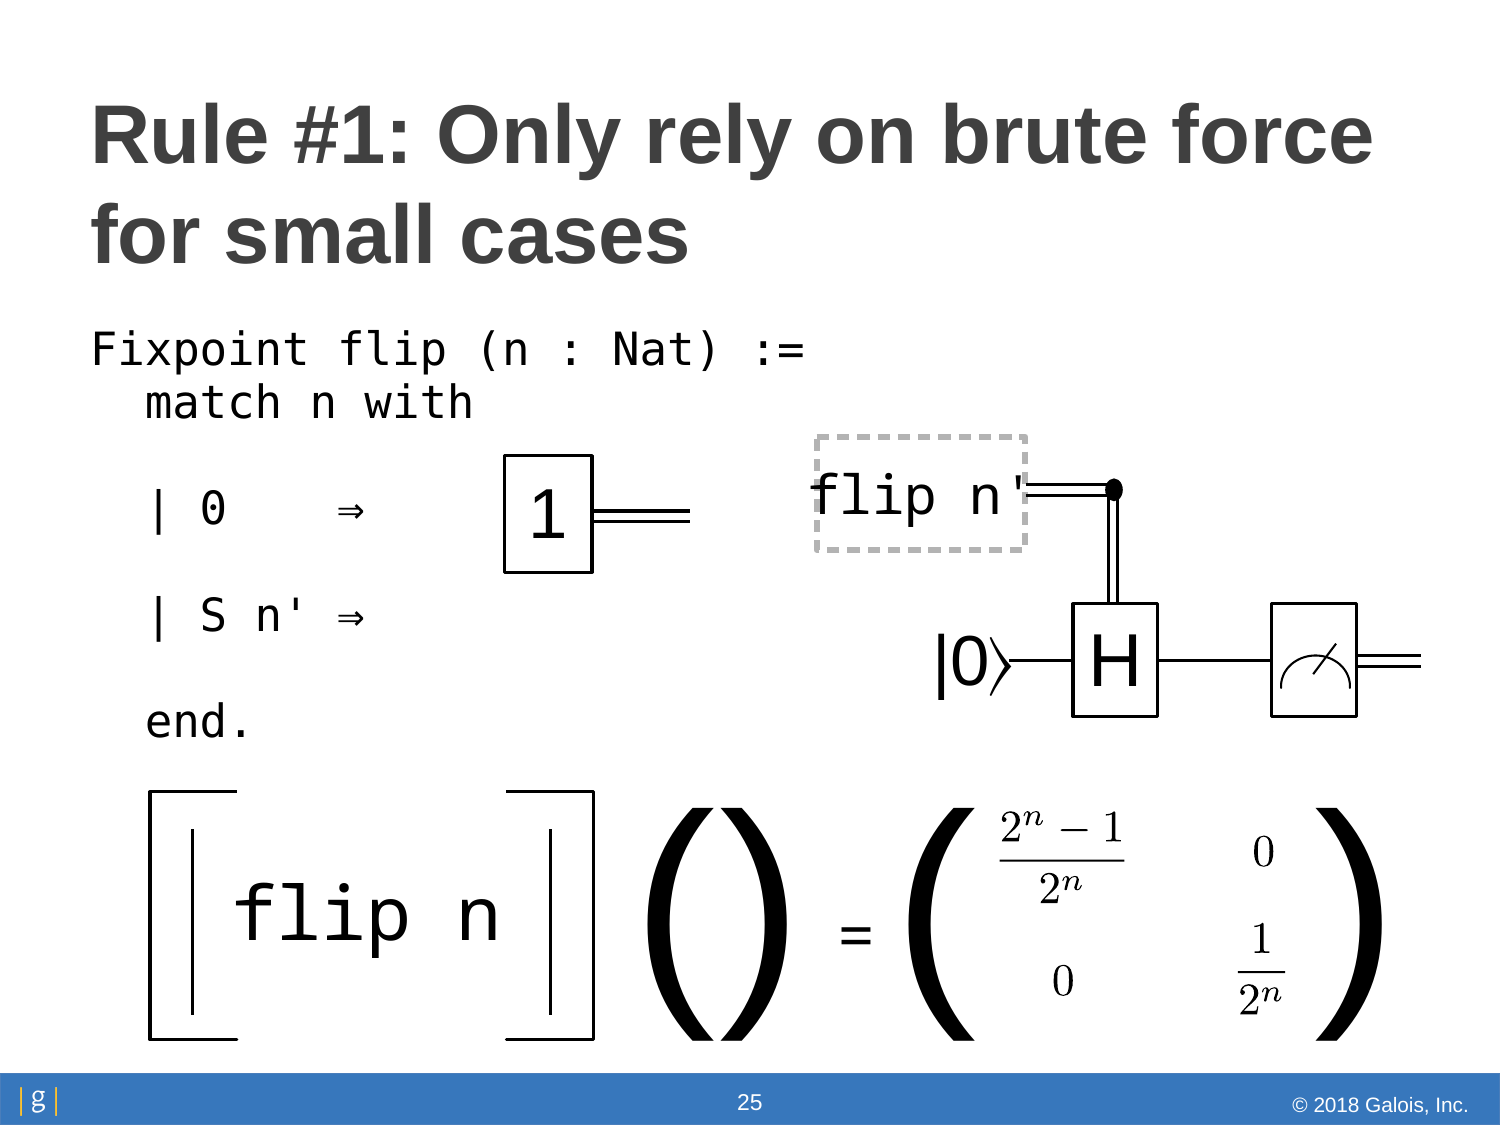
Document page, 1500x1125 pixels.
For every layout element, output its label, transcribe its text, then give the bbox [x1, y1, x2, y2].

text_box [1051, 964, 1075, 996]
text_box ( [878, 755, 941, 1051]
text_box ) [704, 755, 767, 1051]
text_box ) [1299, 755, 1362, 1051]
title Rule #1: Only rely on brute force for small cases [75, 120, 1425, 240]
text_box [999, 811, 1125, 904]
text_box Fixpoint flip (n : Nat) := match n with | 0 ⇒ | S n' ⇒ end. [75, 314, 1500, 1125]
text_box 1 [504, 455, 592, 573]
text_box ( [618, 755, 680, 1051]
text_box flip n [236, 858, 498, 965]
list = [801, 891, 878, 978]
text_box [1237, 922, 1286, 1015]
text_box [1252, 835, 1276, 867]
picture [20, 1087, 57, 1116]
